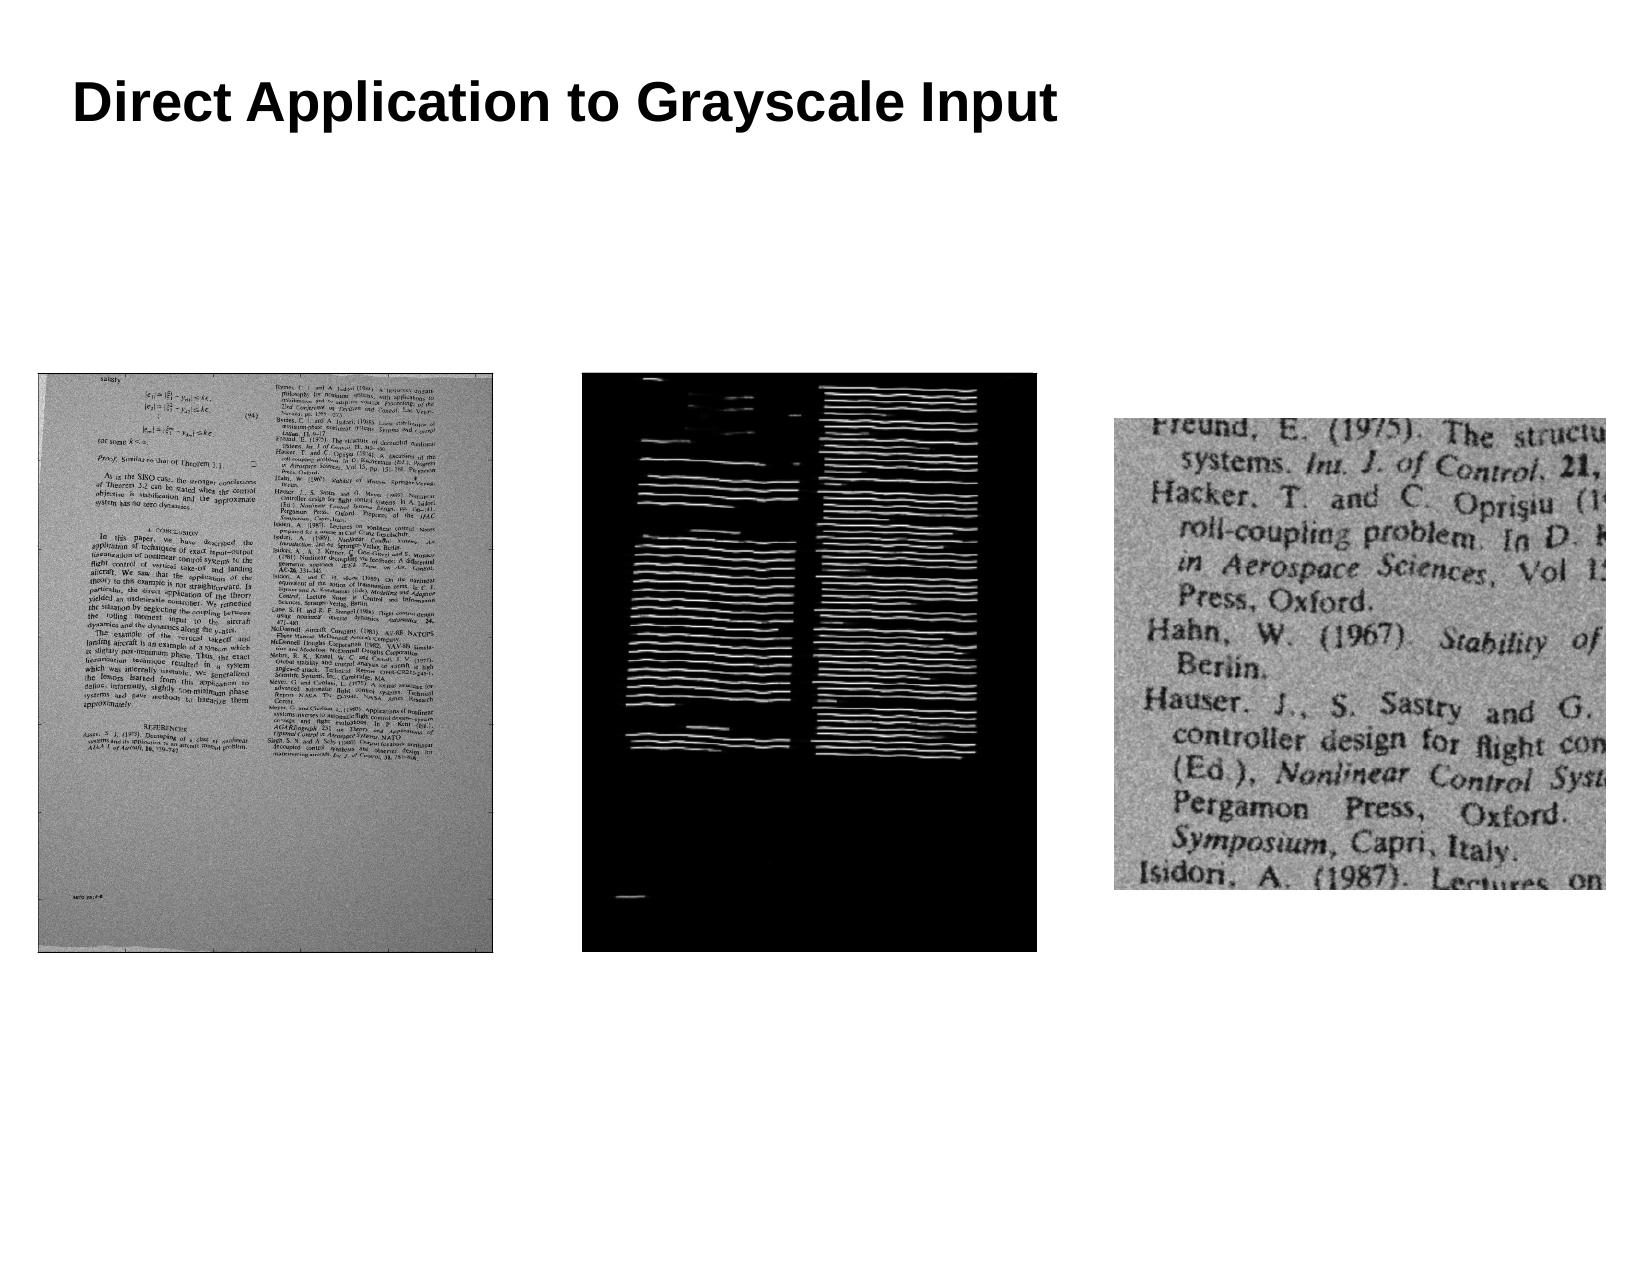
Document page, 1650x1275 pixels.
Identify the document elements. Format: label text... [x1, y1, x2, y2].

picture [27, 366, 1623, 956]
title Direct Application to Grayscale Input [56, 48, 1594, 191]
